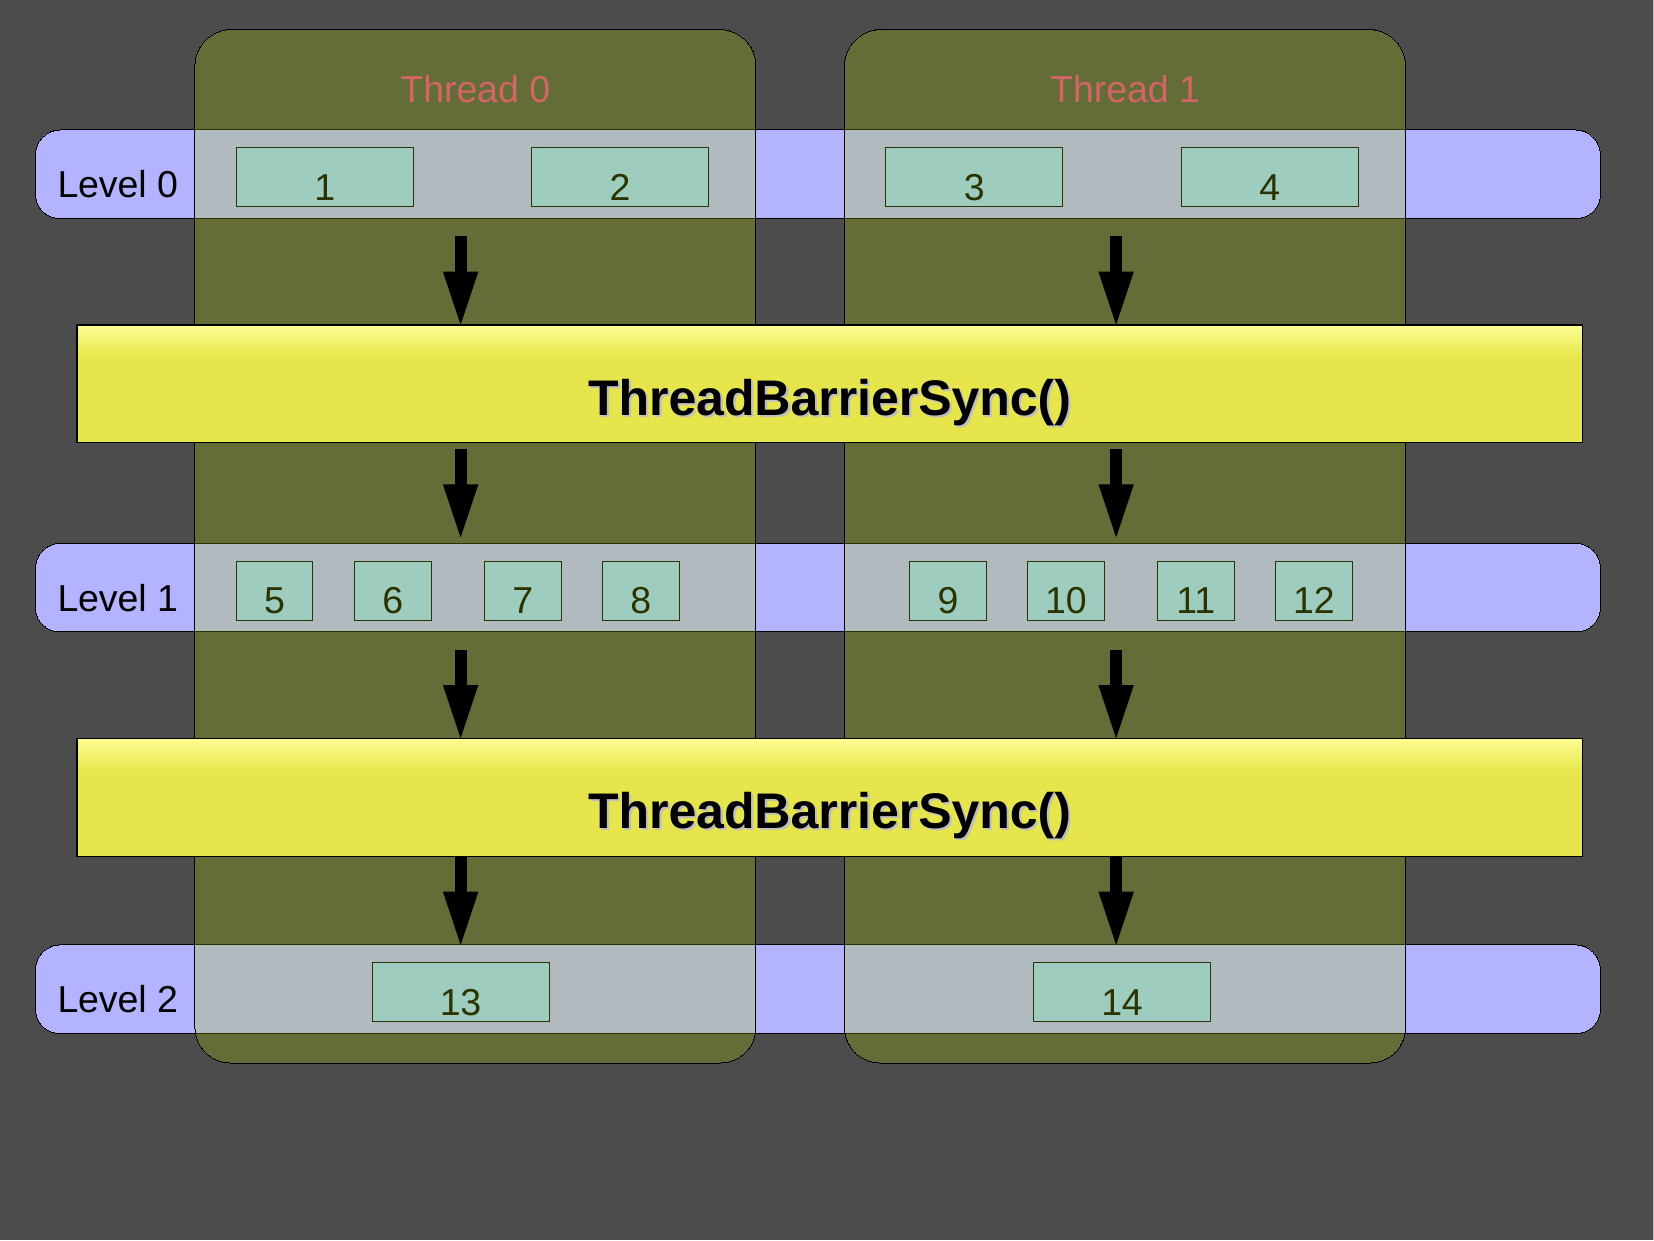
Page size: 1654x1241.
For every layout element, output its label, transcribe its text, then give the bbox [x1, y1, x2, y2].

text_box Thread 0 [194, 443, 756, 738]
text_box Level 0 [1406, 129, 1601, 219]
text_box ThreadBarrierSync() [76, 738, 1583, 857]
text_box Thread 1 [844, 443, 1406, 738]
text_box Level 2 [756, 944, 845, 1034]
text_box Level 2 [35, 944, 195, 1034]
text_box Level 1 [756, 543, 844, 632]
text_box Level 0 [756, 129, 844, 219]
text_box ThreadBarrierSync() [76, 324, 1583, 443]
text_box Level 2 [1405, 944, 1601, 1034]
text_box Thread 0 [194, 29, 756, 324]
text_box Level 1 [1406, 543, 1601, 632]
text_box Level 0 [35, 129, 194, 219]
text_box Thread 0 [194, 857, 756, 1064]
text_box Level 1 [35, 543, 194, 632]
text_box Thread 1 [844, 29, 1406, 324]
text_box Thread 1 [844, 857, 1406, 1064]
